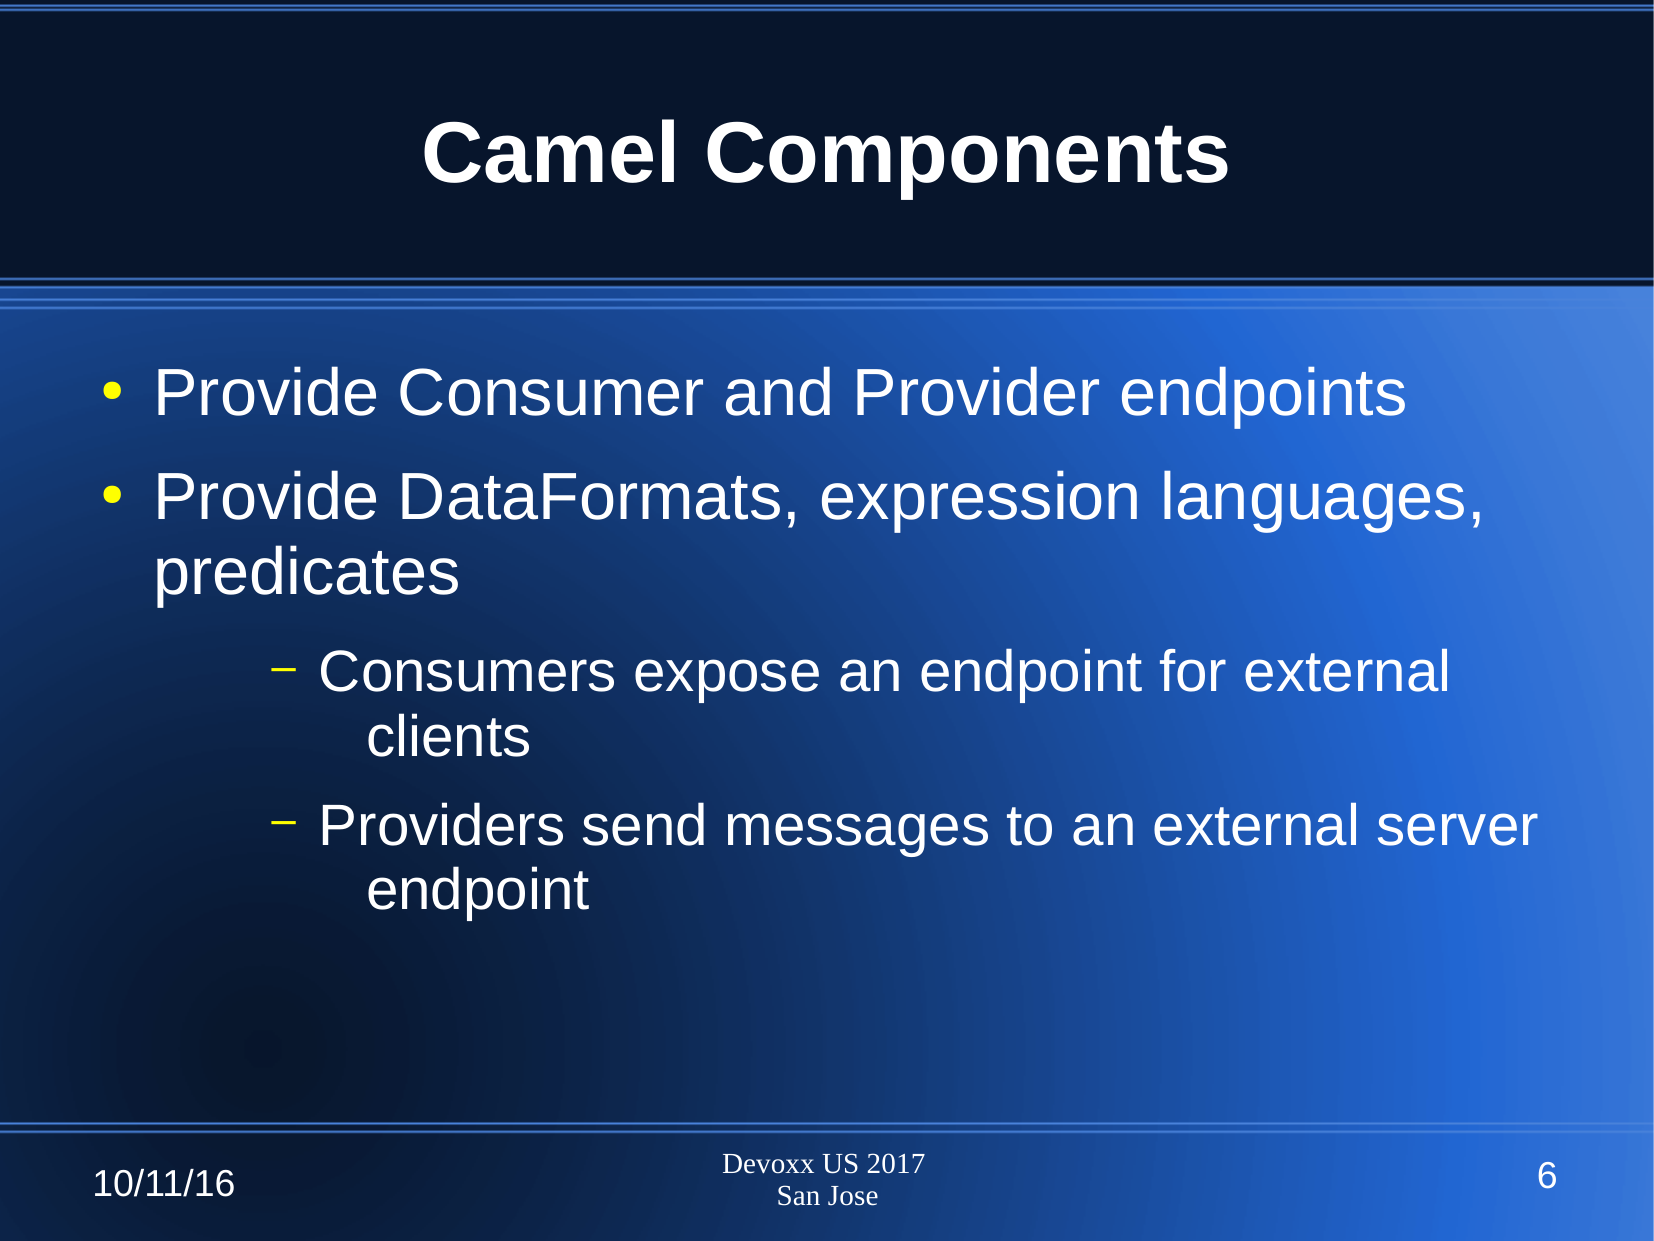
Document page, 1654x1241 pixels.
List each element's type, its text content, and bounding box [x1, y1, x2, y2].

title Camel Components [82, 49, 1571, 257]
picture [0, 0, 1654, 1241]
list Provide Consumer and Provider endpoints Provide DataFormats, expression languages, predicates Consumers expose an endpoint for external clients Providers send messages to an external server endpoint [82, 355, 1571, 1058]
